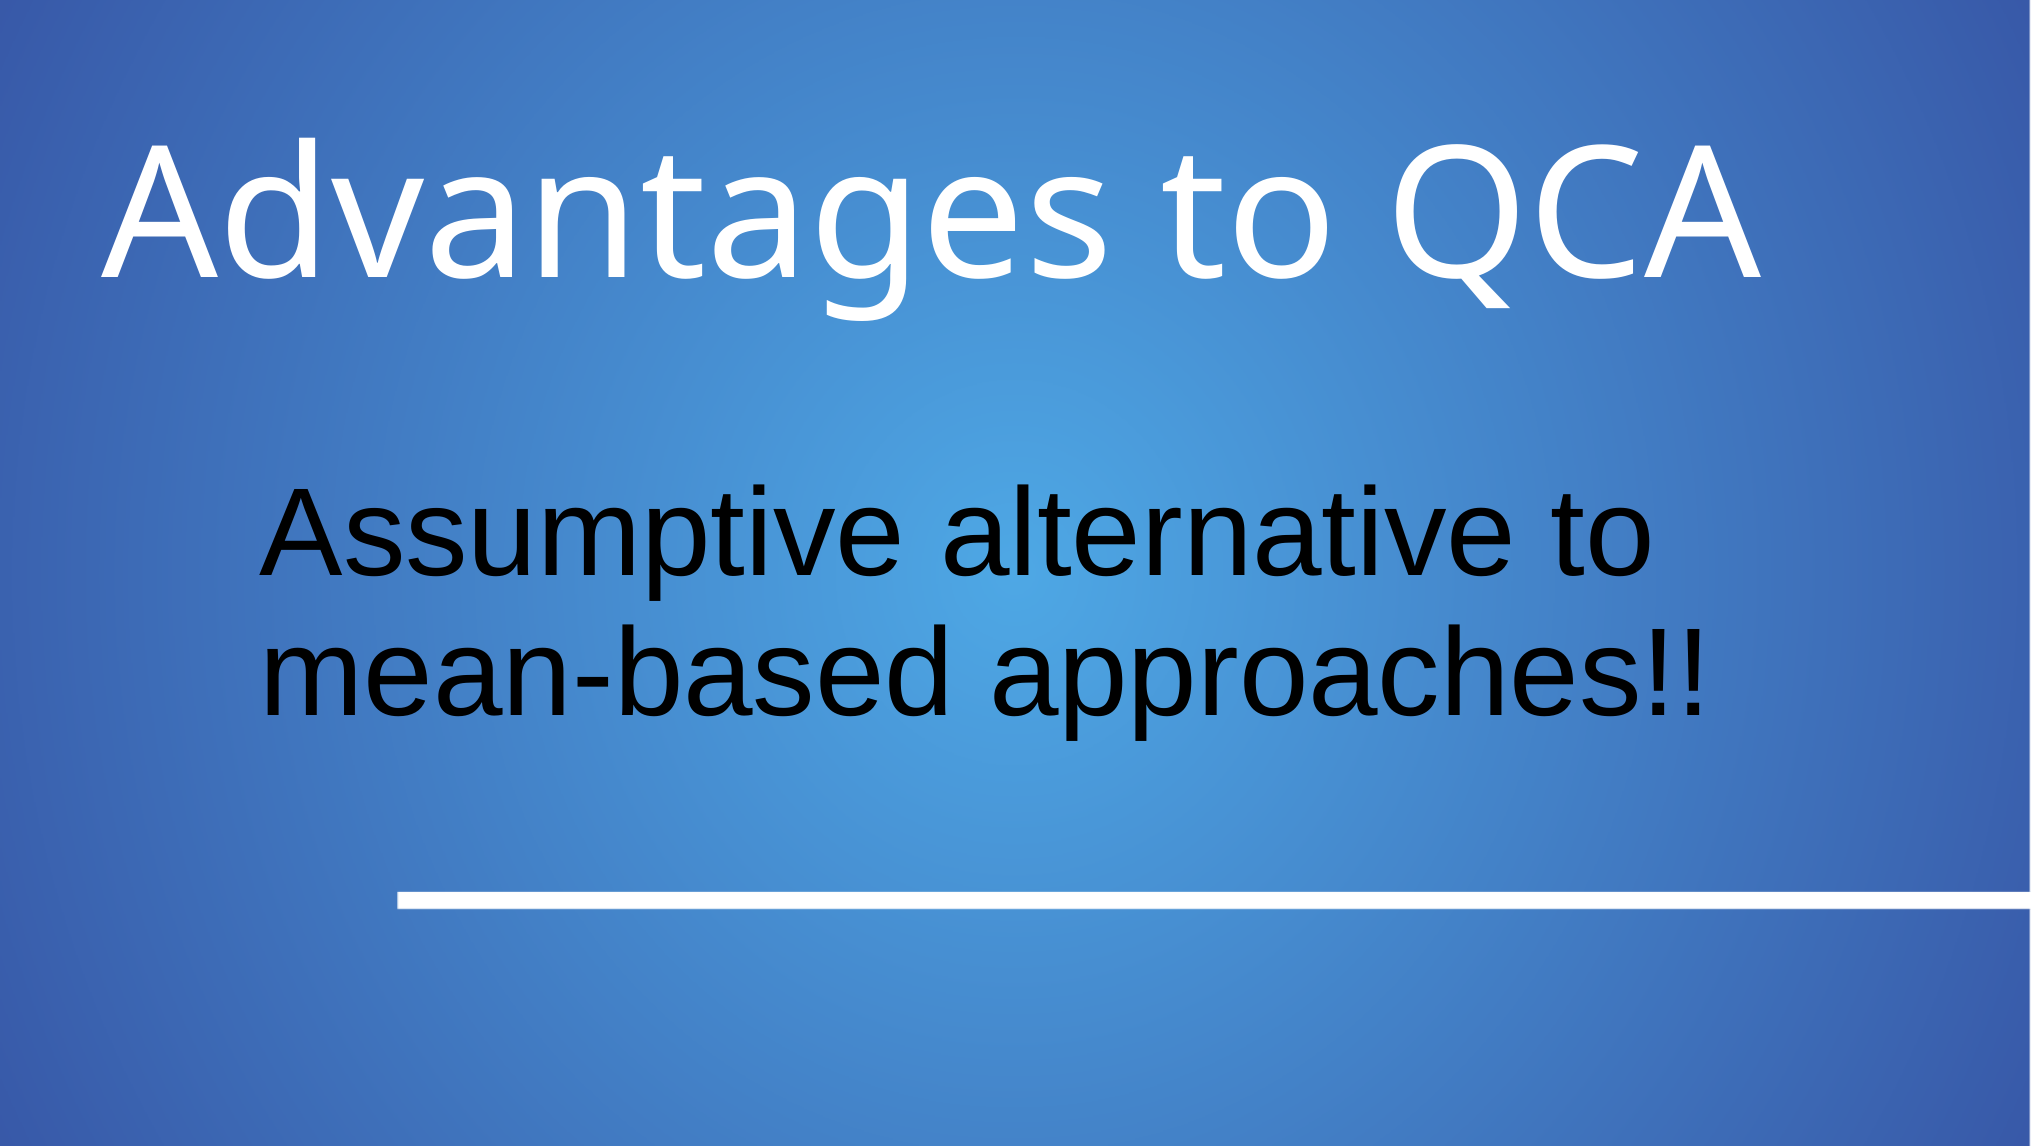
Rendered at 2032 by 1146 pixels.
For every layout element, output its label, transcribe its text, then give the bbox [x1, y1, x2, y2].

title Advantages to QCA [101, 45, 1930, 367]
picture [0, 0, 2032, 1146]
list Assumptive alternative to mean-based approaches!! [118, 366, 1890, 859]
